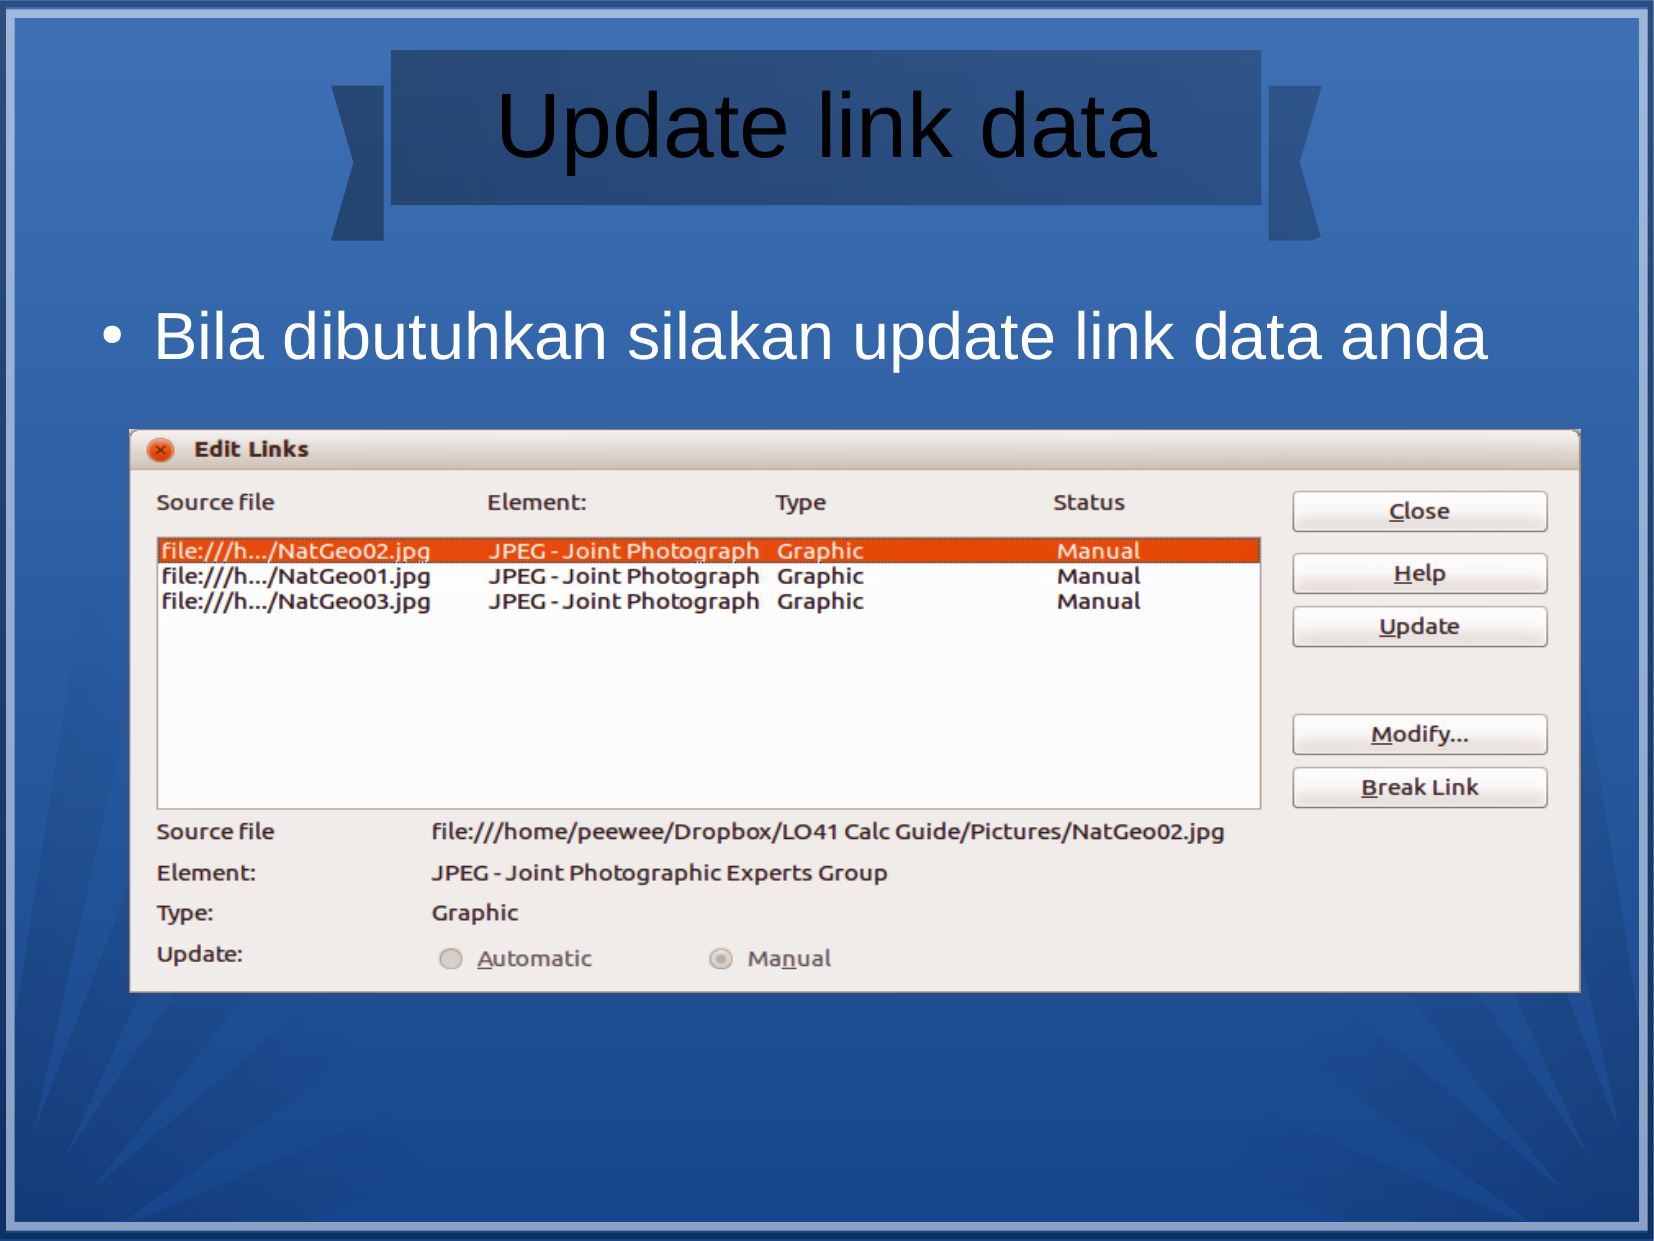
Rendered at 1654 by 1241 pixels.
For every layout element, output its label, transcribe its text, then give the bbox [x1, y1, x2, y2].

title Update link data [389, 47, 1264, 205]
list Bila dibutuhkan silakan update link data anda [82, 299, 1571, 1241]
picture [129, 429, 1581, 993]
